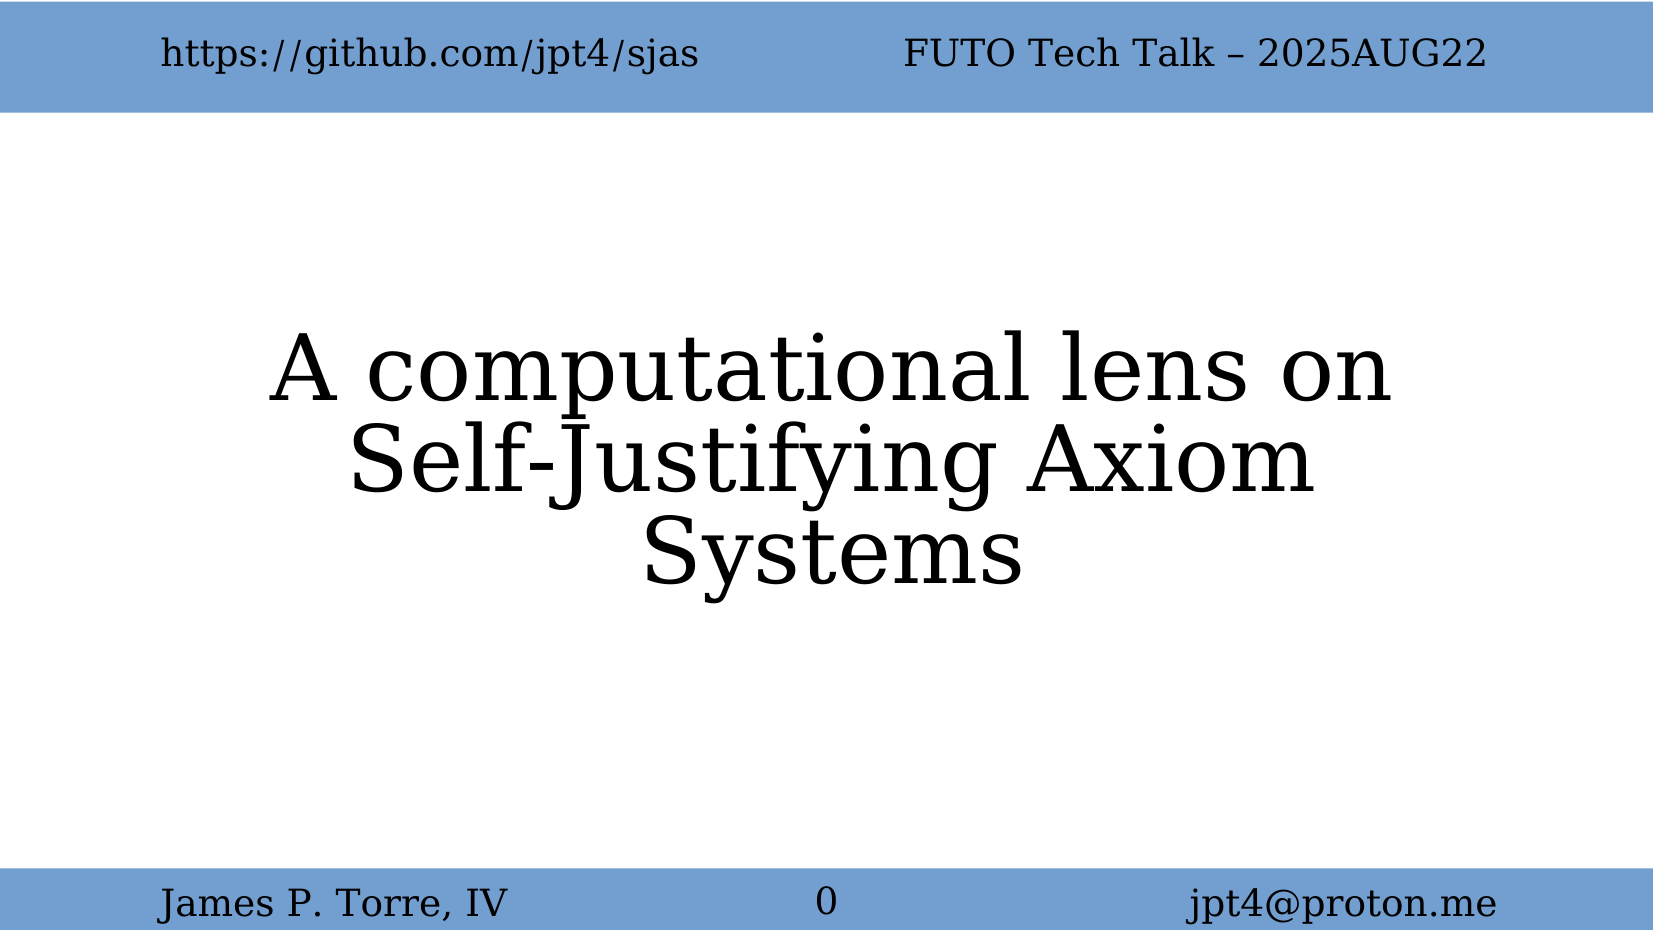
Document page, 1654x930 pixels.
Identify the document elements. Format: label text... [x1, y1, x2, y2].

text_box [0, 868, 1653, 930]
text_box James P. Torre, IV jpt4@proton.me [145, 879, 770, 930]
text_box A computational lens on Self-Justifying Axiom Systems [167, 319, 1498, 611]
subtitle [82, 212, 1571, 763]
text_box James P. Torre, IV jpt4@proton.me [883, 879, 1520, 930]
text_box https://github.com/jpt4/sjas FUTO Tech Talk – 2025AUG22 [145, 29, 1520, 82]
text_box 0 [770, 877, 883, 930]
title [0, 1, 1653, 113]
